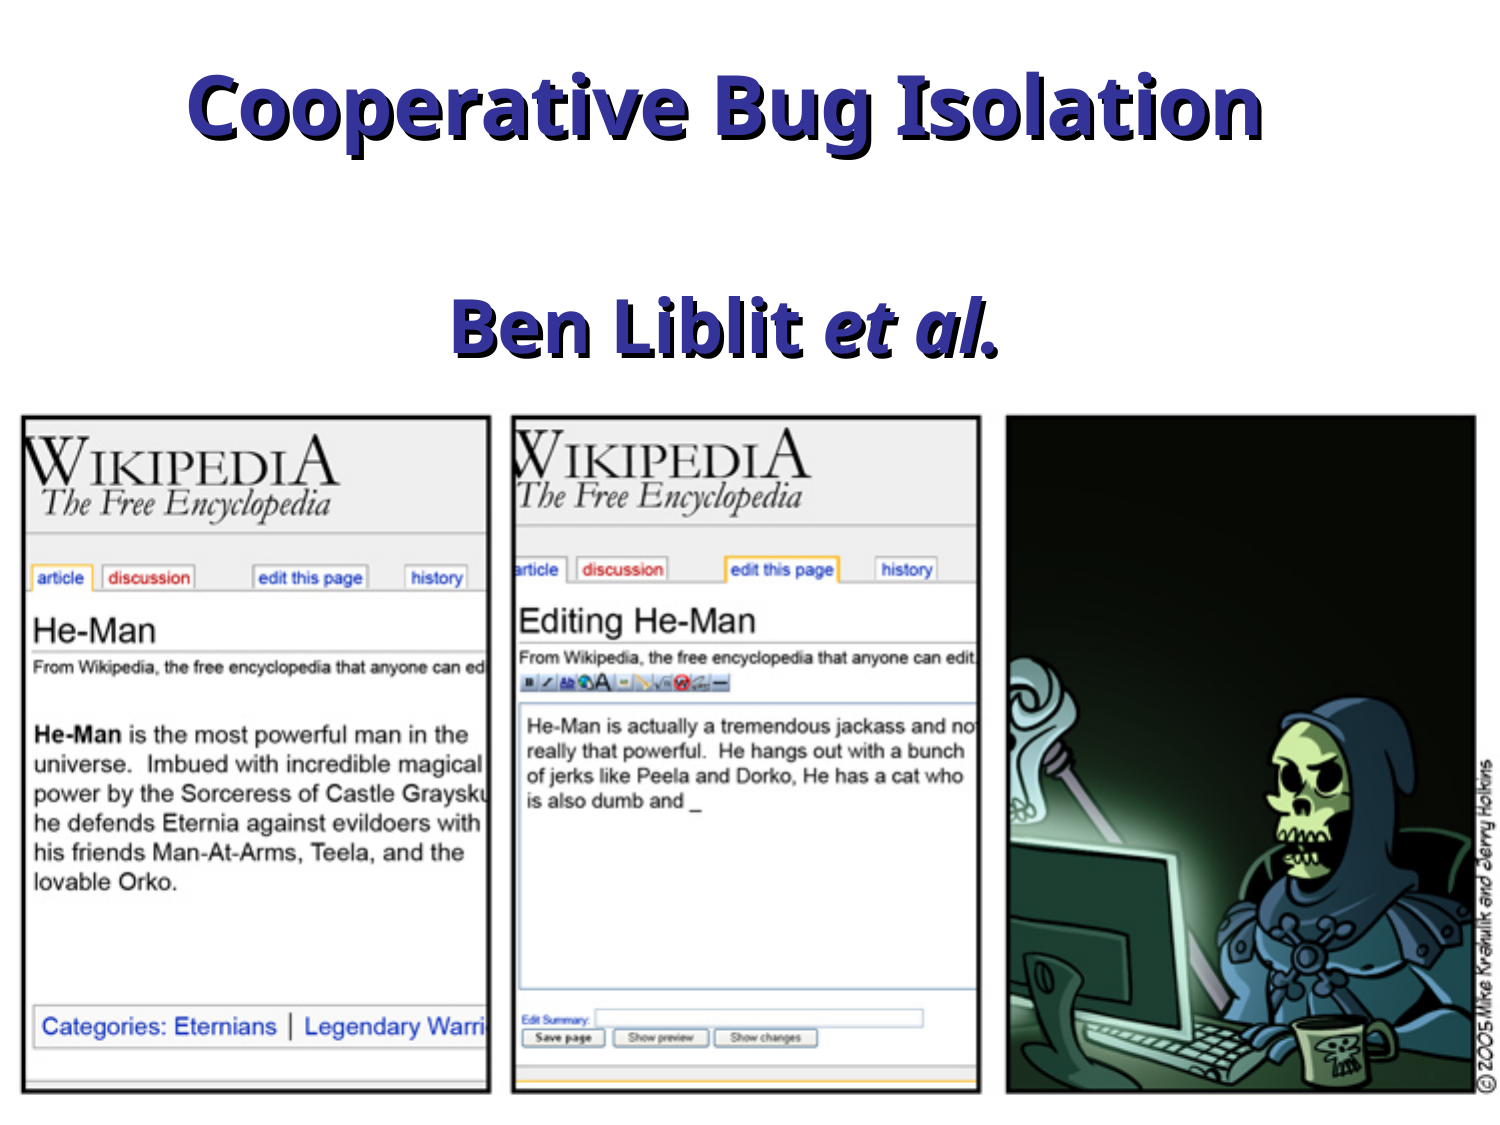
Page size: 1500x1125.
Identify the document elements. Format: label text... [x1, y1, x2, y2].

picture [0, 344, 1500, 1125]
title Cooperative Bug Isolation Ben Liblit et al. [0, 62, 1450, 463]
